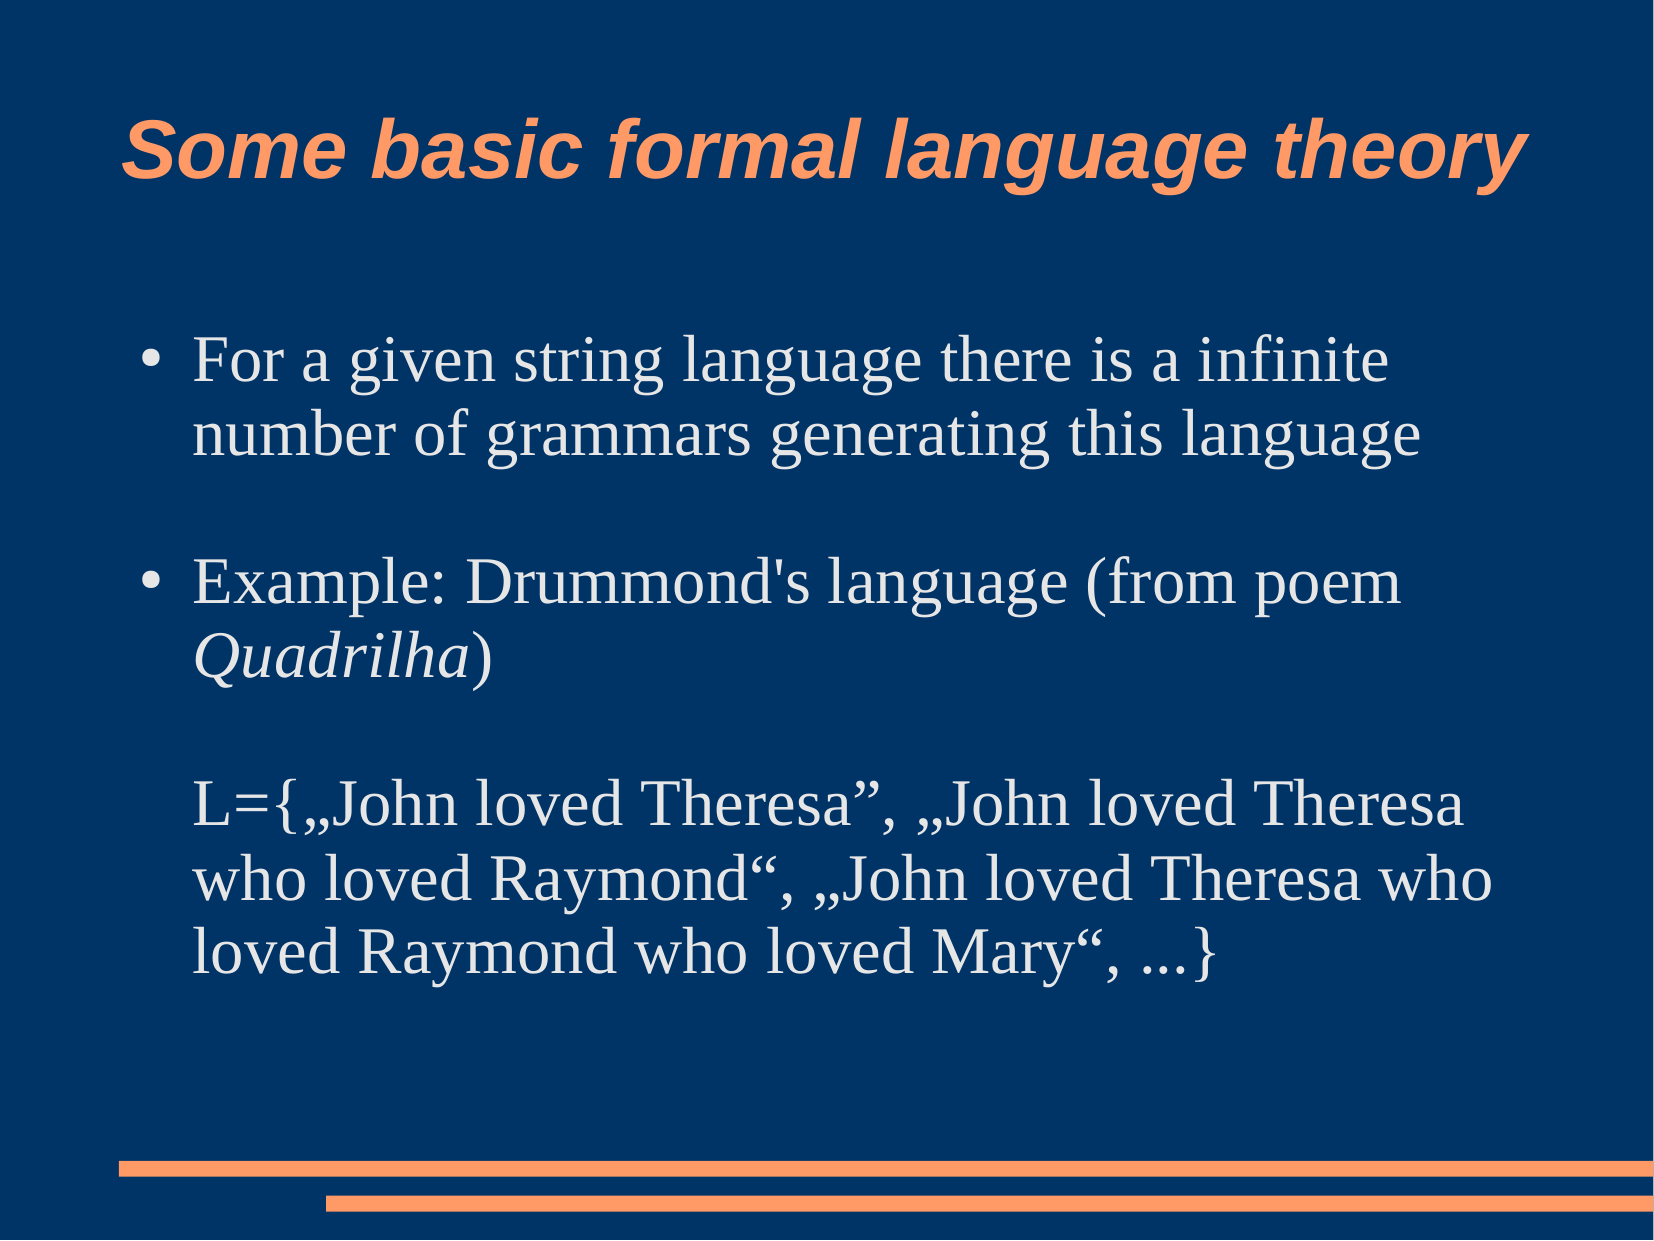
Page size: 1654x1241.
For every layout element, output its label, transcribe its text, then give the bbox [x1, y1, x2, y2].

list For a given string language there is a infinite number of grammars generating this language Example: Drummond's language (from poem Quadrilha) L={„John loved Theresa”, „John loved Theresa who loved Raymond“, „John loved Theresa who loved Raymond who loved Mary“, ...} [121, 322, 1561, 1241]
title Some basic formal language theory [121, 46, 1534, 254]
